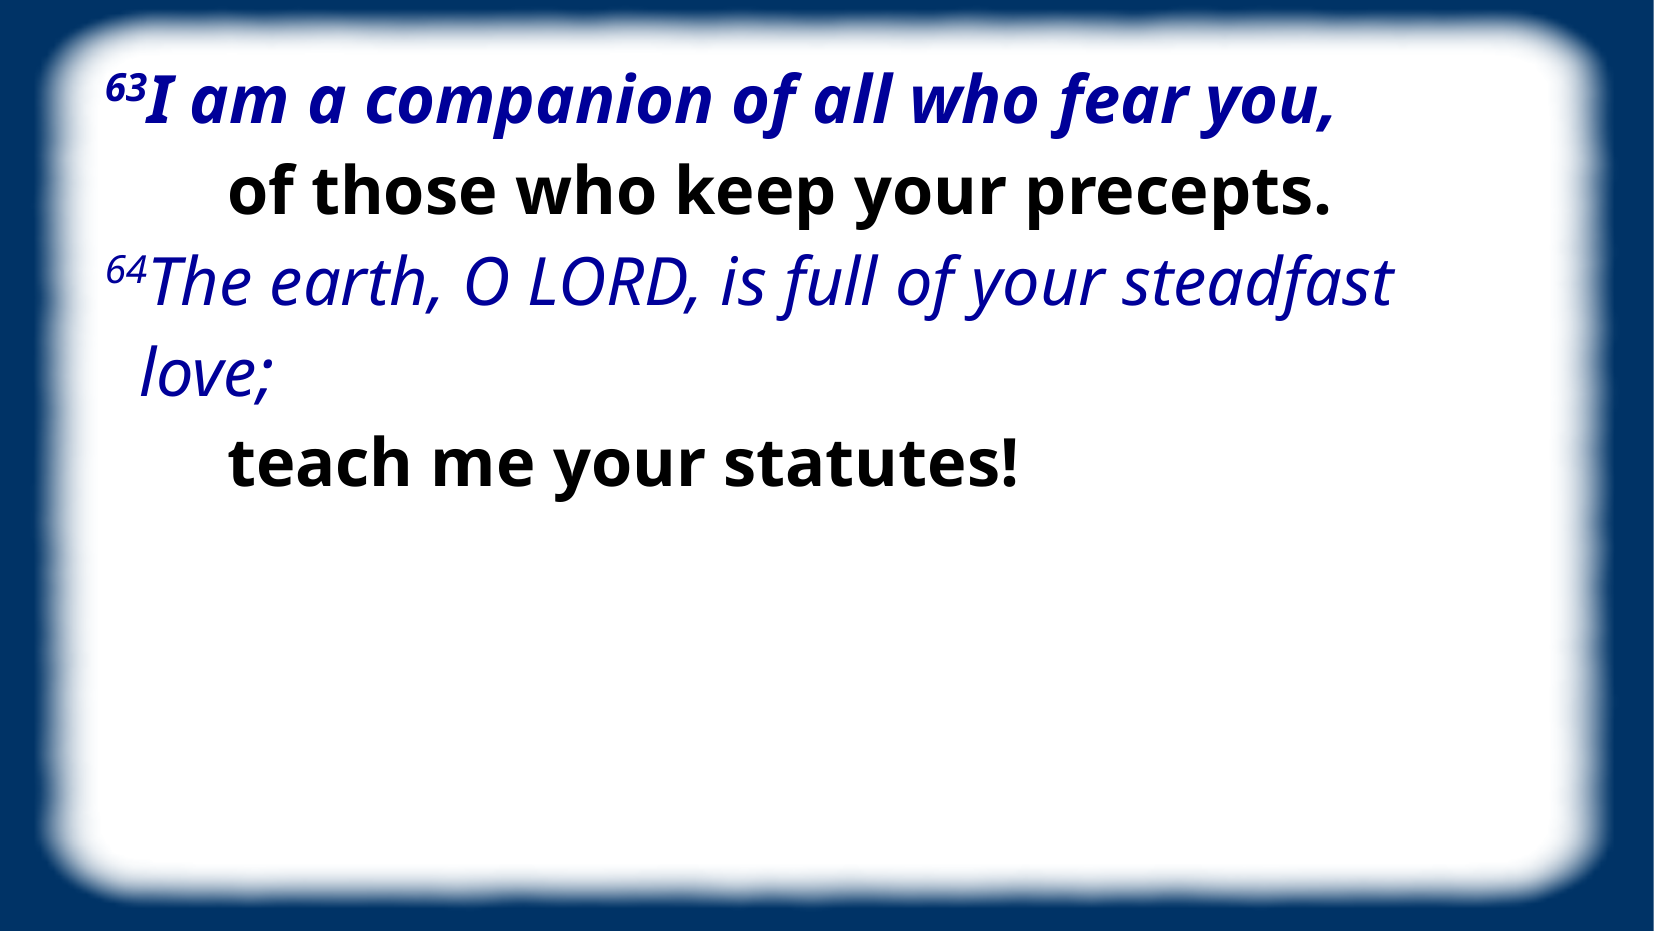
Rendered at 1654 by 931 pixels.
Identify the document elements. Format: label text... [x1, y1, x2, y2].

picture [0, 0, 1654, 931]
text_box 63I am a companion of all who fear you, of those who keep your precepts. 64The earth, O LORD, is full of your steadfast love; teach me your statutes! [90, 45, 1576, 504]
